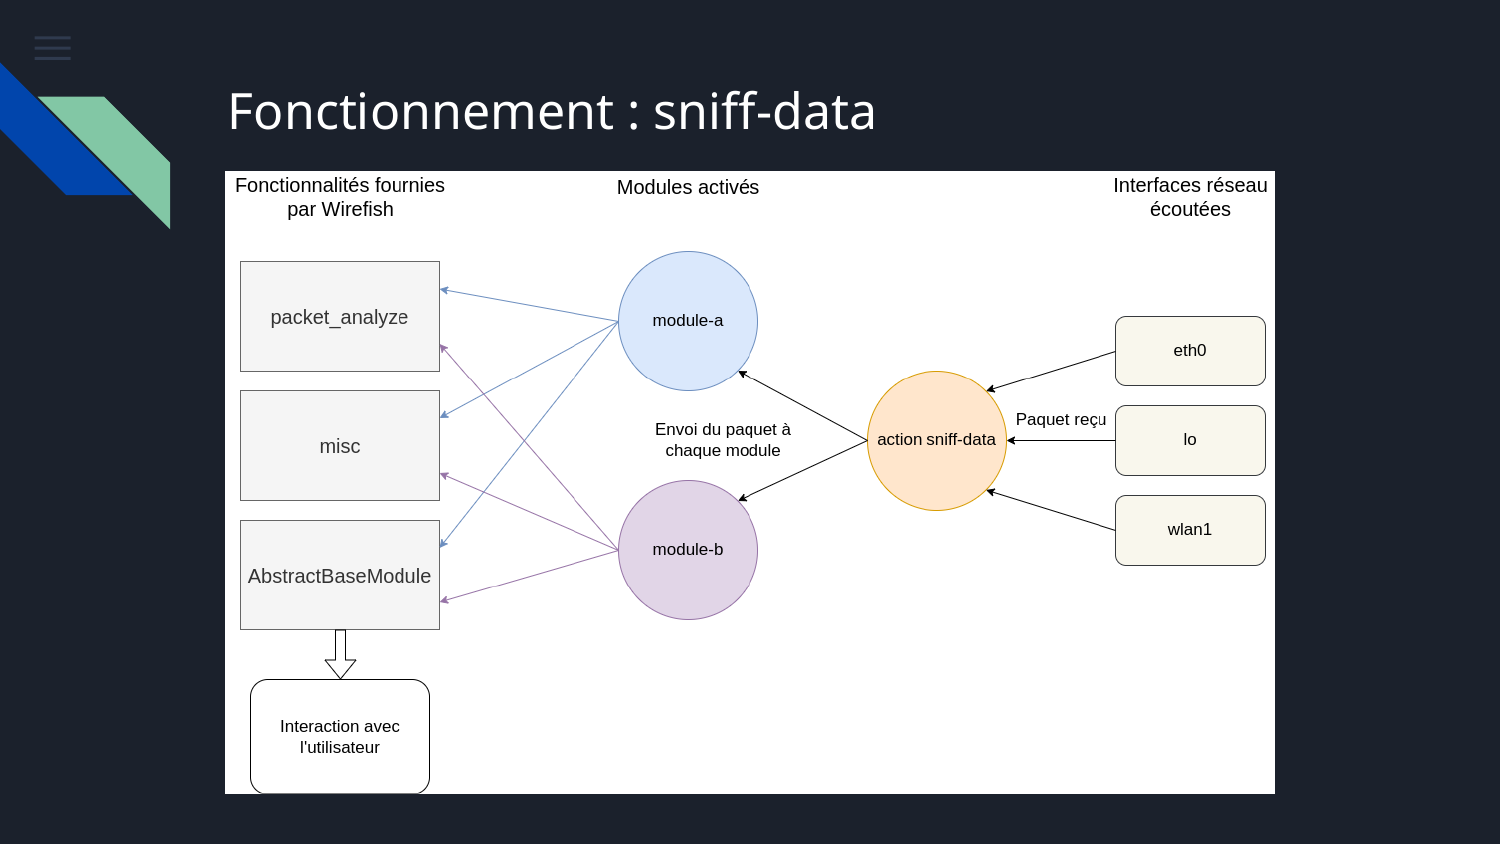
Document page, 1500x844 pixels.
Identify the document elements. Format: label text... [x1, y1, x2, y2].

picture [225, 171, 1275, 794]
title Fonctionnement : sniff-data [212, 64, 1368, 215]
